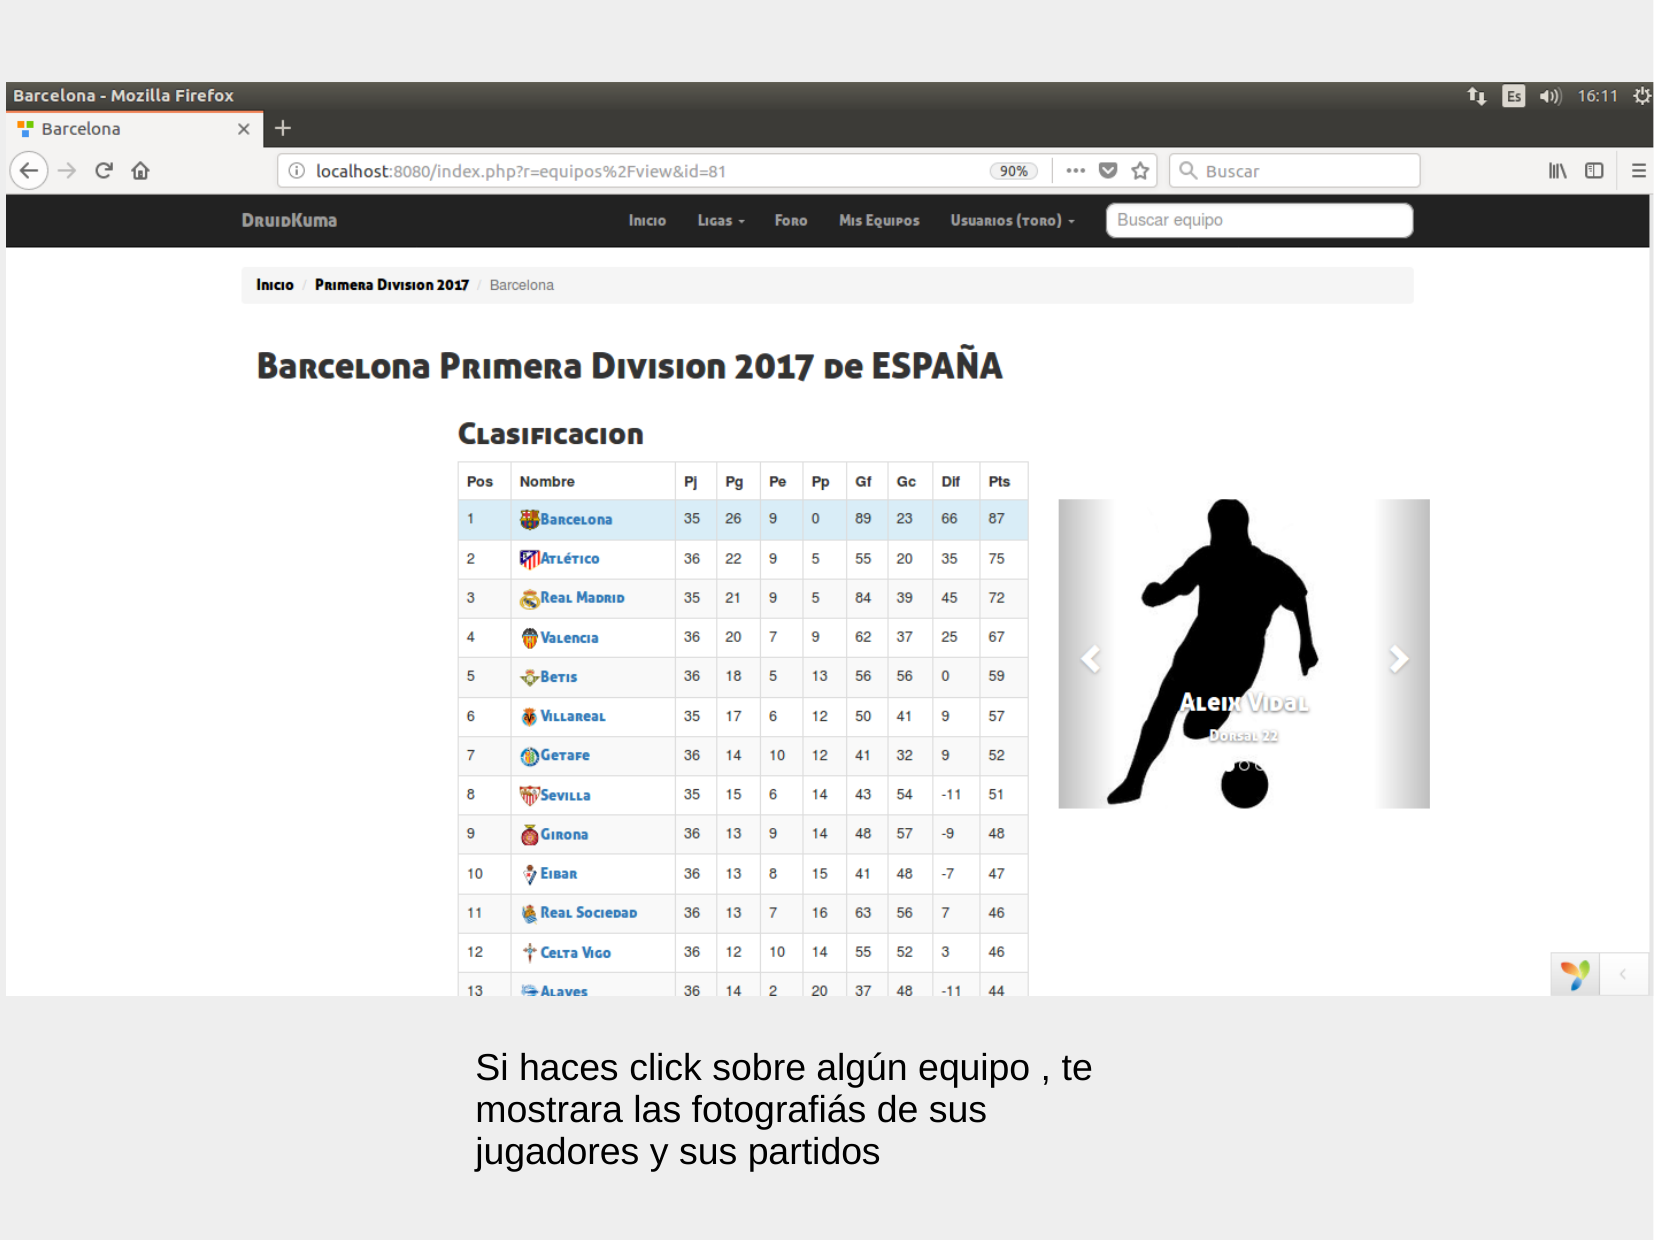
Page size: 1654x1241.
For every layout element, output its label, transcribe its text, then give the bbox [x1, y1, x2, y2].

picture [6, 82, 1654, 996]
text_box Si haces click sobre algún equipo , te mostrara las fotografiás de sus jugadores y sus partidos [460, 1039, 1123, 1181]
